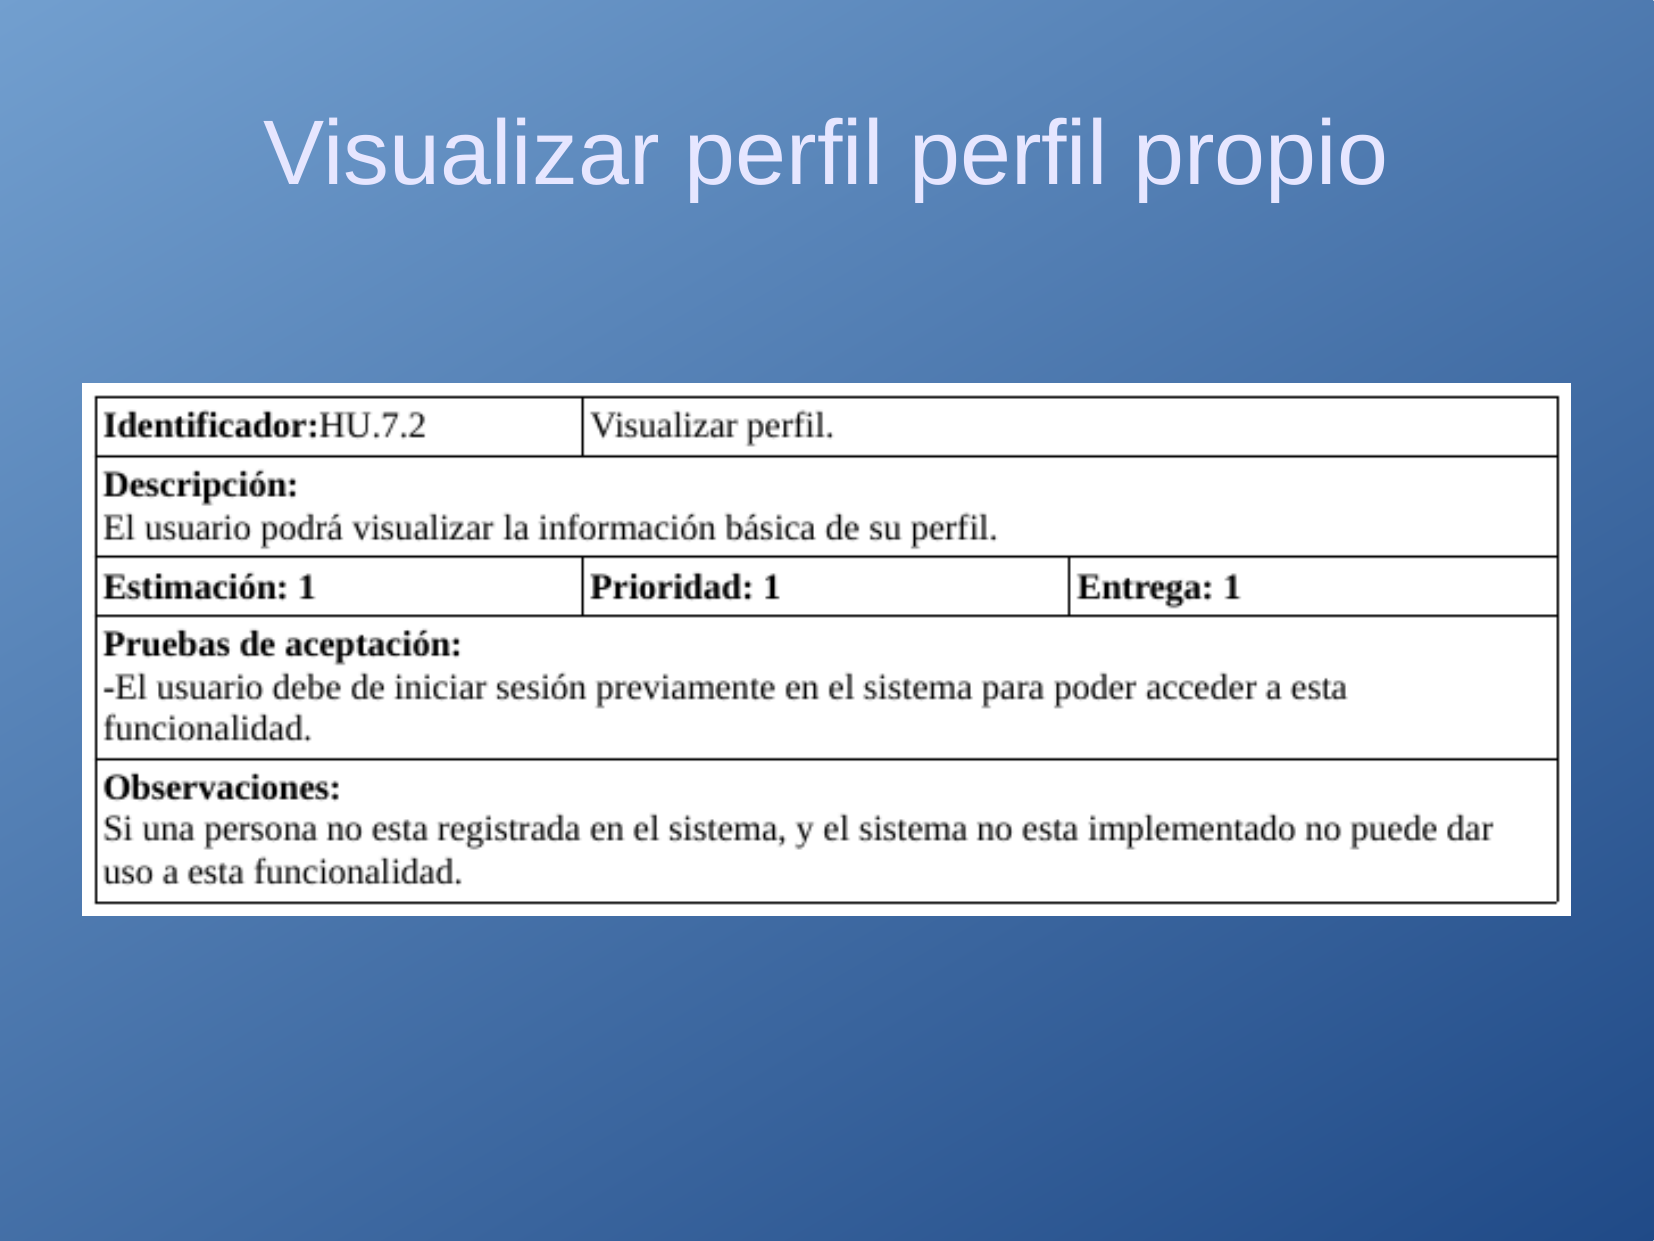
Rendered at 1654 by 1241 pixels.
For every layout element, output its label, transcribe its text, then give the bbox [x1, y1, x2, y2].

title Visualizar perfil perfil propio [82, 49, 1571, 257]
picture [82, 383, 1571, 916]
